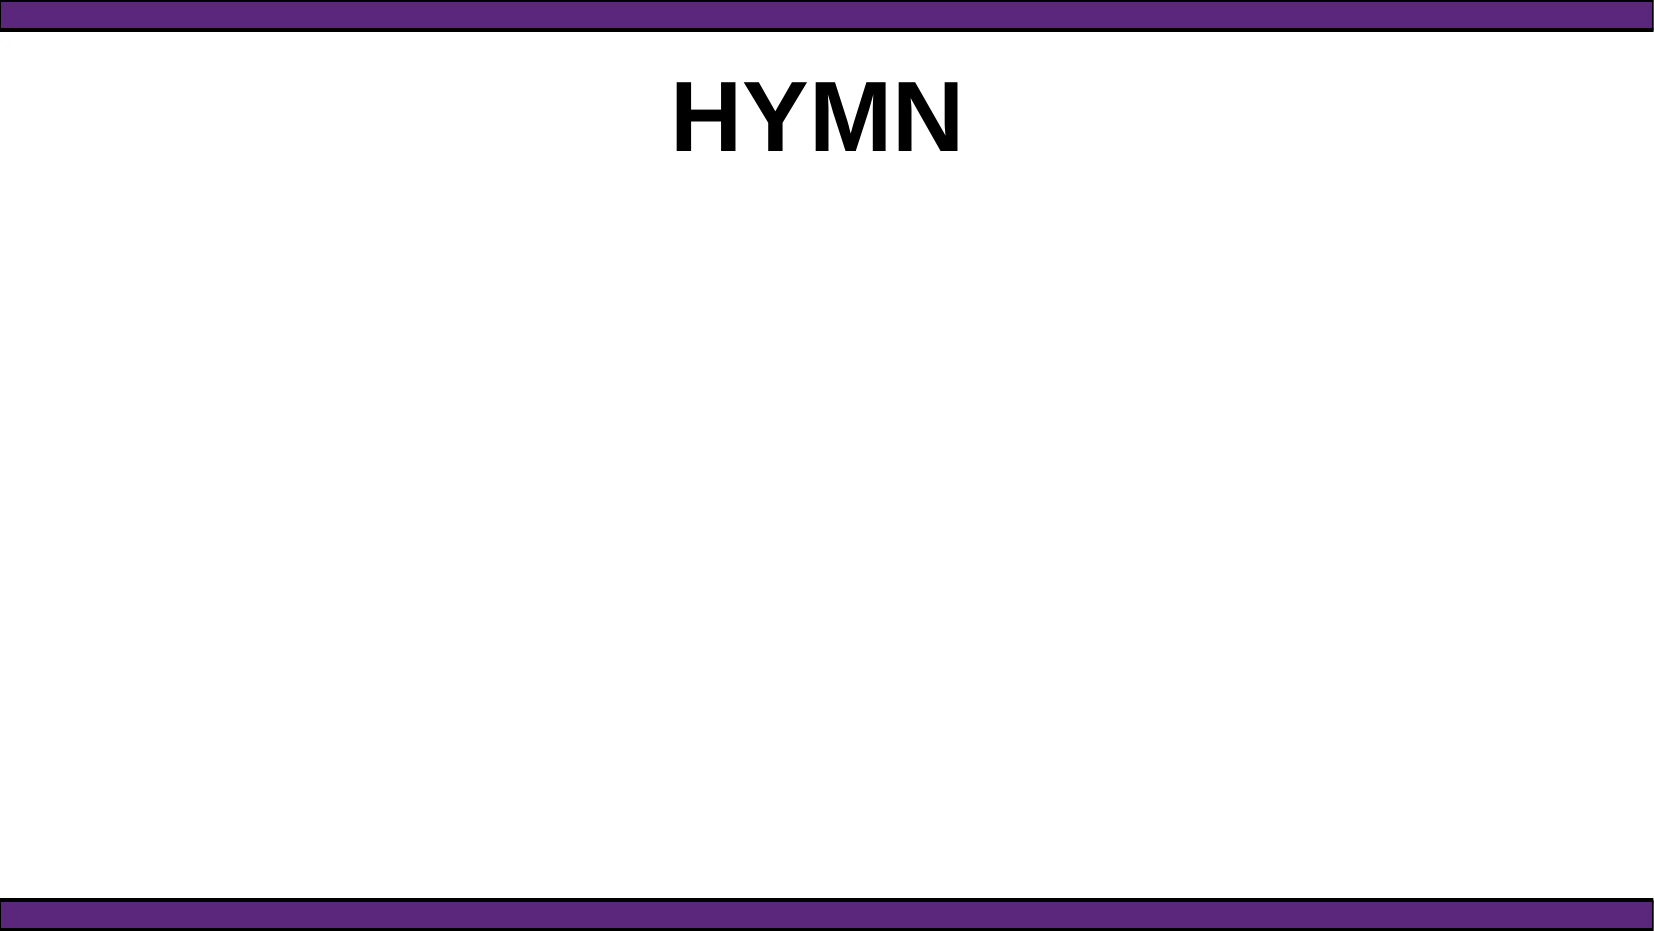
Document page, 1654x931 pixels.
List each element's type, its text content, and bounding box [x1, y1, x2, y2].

text_box [0, 900, 1654, 931]
text_box [0, 0, 1654, 31]
picture [0, 31, 1654, 900]
text_box HYMN [315, 53, 1321, 181]
